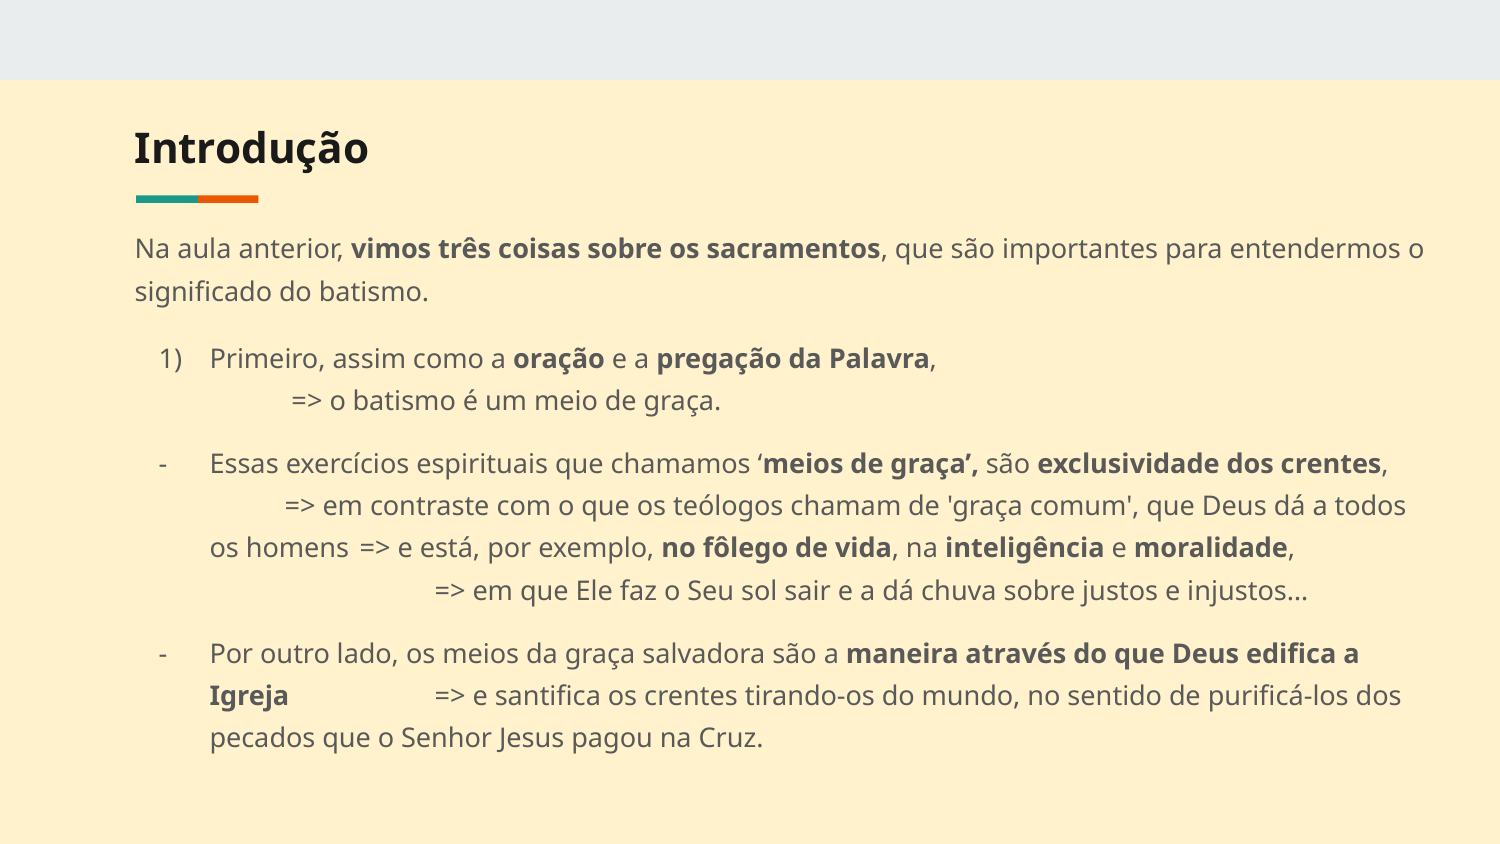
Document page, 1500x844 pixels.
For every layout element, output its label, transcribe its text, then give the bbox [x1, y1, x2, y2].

list Na aula anterior, vimos três coisas sobre os sacramentos, que são importantes para entendermos o significado do batismo. Primeiro, assim como a oração e a pregação da Palavra, => o batismo é um meio de graça. Essas exercícios espirituais que chamamos ‘meios de graça’, são exclusividade dos crentes, => em contraste com o que os teólogos chamam de 'graça comum', que Deus dá a todos os homens => e está, por exemplo, no fôlego de vida, na inteligência e moralidade, => em que Ele faz o Seu sol sair e a dá chuva sobre justos e injustos… Por outro lado, os meios da graça salvadora são a maneira através do que Deus edifica a Igreja => e santifica os crentes tirando-os do mundo, no sentido de purificá-los dos pecados que o Senhor Jesus pagou na Cruz. [119, 209, 1446, 797]
title Introdução [119, 103, 1381, 192]
